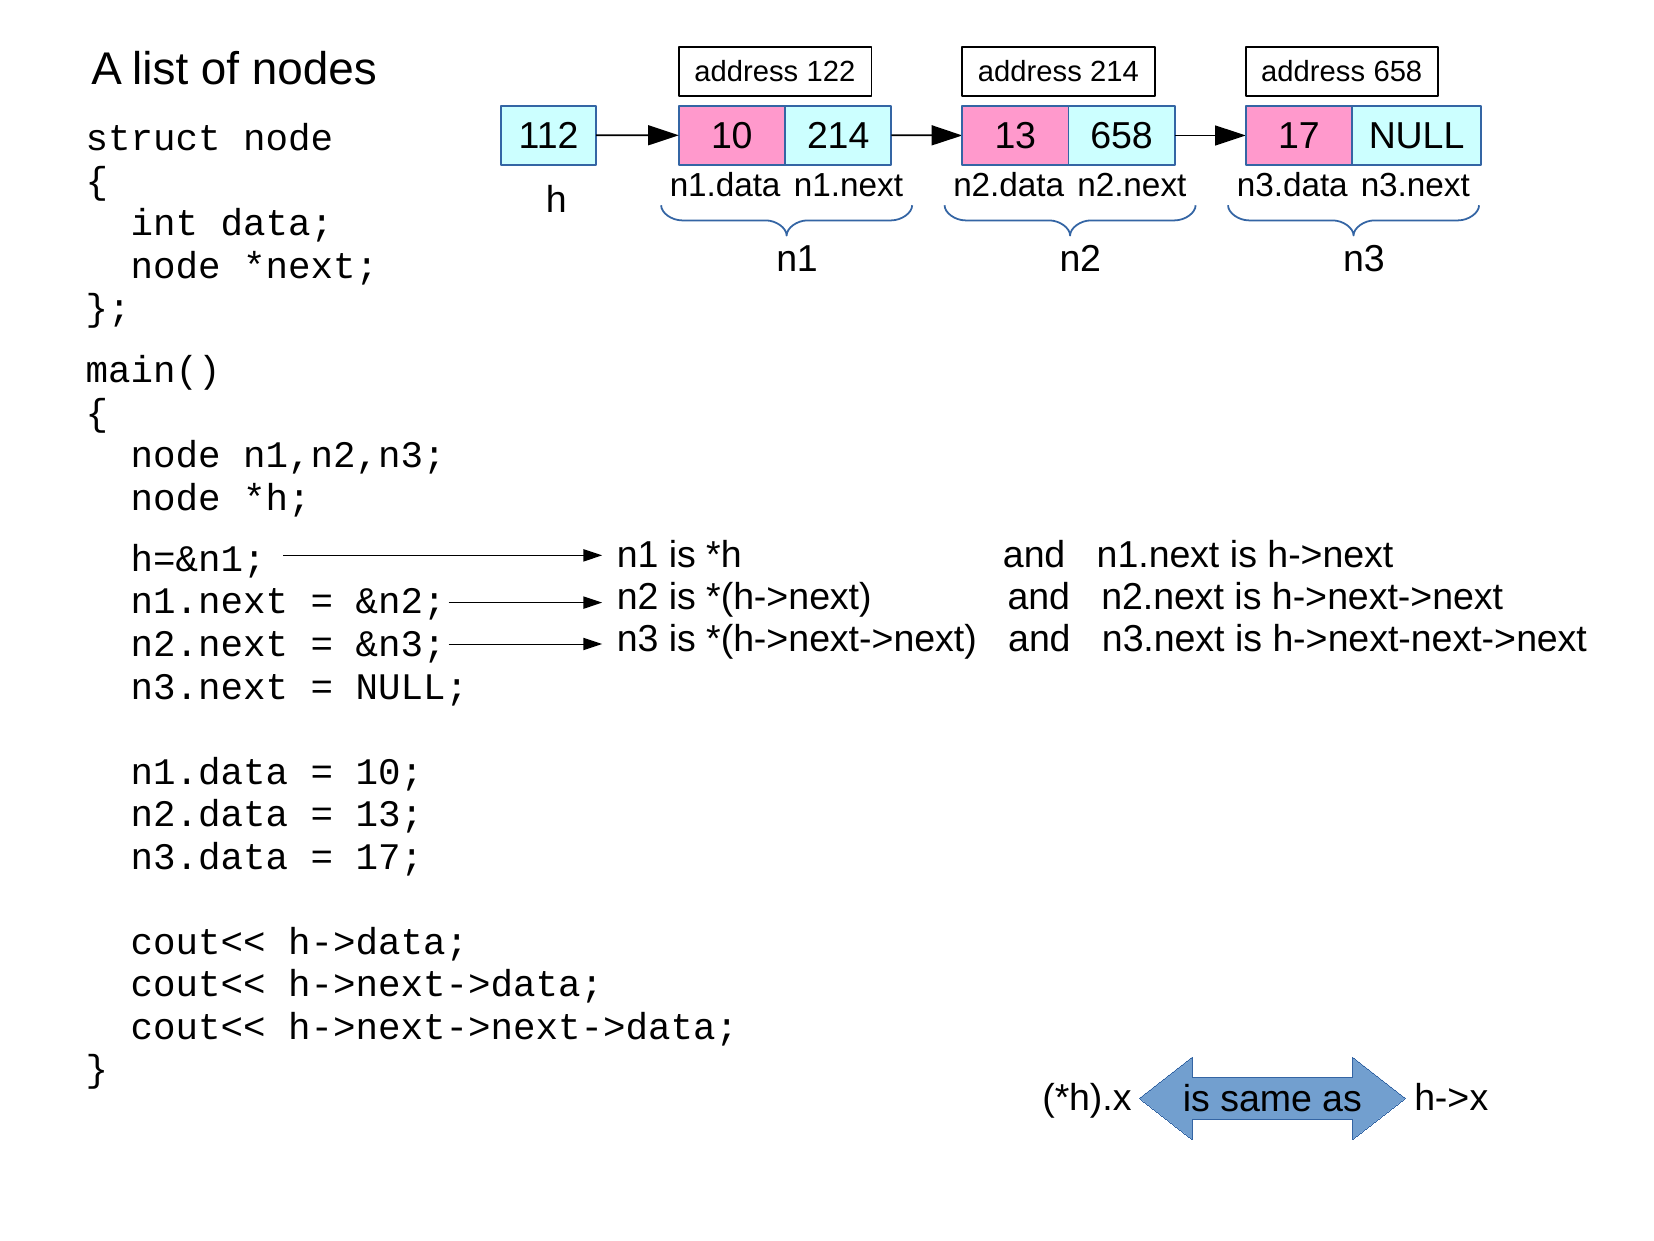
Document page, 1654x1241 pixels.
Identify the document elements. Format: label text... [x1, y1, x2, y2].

text_box n1 [761, 229, 833, 287]
text_box (*h).x [1027, 1068, 1147, 1126]
text_box n1 is *h and n1.next is h->next n2 is *(h->next) and n2.next is h->next->next n3 is *(h->next->next) and n3.next is h->next-next->next [602, 525, 1603, 667]
text_box address 658 [1245, 46, 1439, 97]
text_box h [531, 170, 582, 228]
text_box 214 [785, 105, 892, 158]
text_box NULL [1351, 105, 1482, 158]
text_box is same as [1139, 1057, 1406, 1140]
text_box n3.next [1346, 158, 1485, 212]
text_box h->x [1399, 1068, 1504, 1126]
text_box 112 [501, 105, 596, 165]
text_box n3.data [1222, 158, 1346, 212]
text_box 10 [678, 105, 785, 158]
text_box address 214 [962, 46, 1155, 97]
text_box 13 [962, 105, 1068, 158]
text_box A list of nodes [76, 35, 885, 102]
text_box 17 [1245, 105, 1351, 158]
text_box n2.next [1062, 158, 1202, 212]
text_box struct node { int data; node *next; }; main() { node n1,n2,n3; node *h; h=&n1; n1.next = &n2; n2.next = &n3; n3.next = NULL; n1.data = 10; n2.data = 13; n3.data = 17; cout<< h->data; cout<< h->next->data; cout<< h->next->next->data; } [70, 112, 911, 1107]
text_box n3 [1328, 229, 1400, 287]
text_box n2.data [938, 158, 1062, 212]
text_box n1.next [779, 158, 919, 212]
text_box n1.data [655, 158, 779, 212]
text_box 658 [1068, 105, 1175, 158]
text_box n2 [1044, 229, 1117, 287]
text_box address 122 [678, 46, 872, 97]
